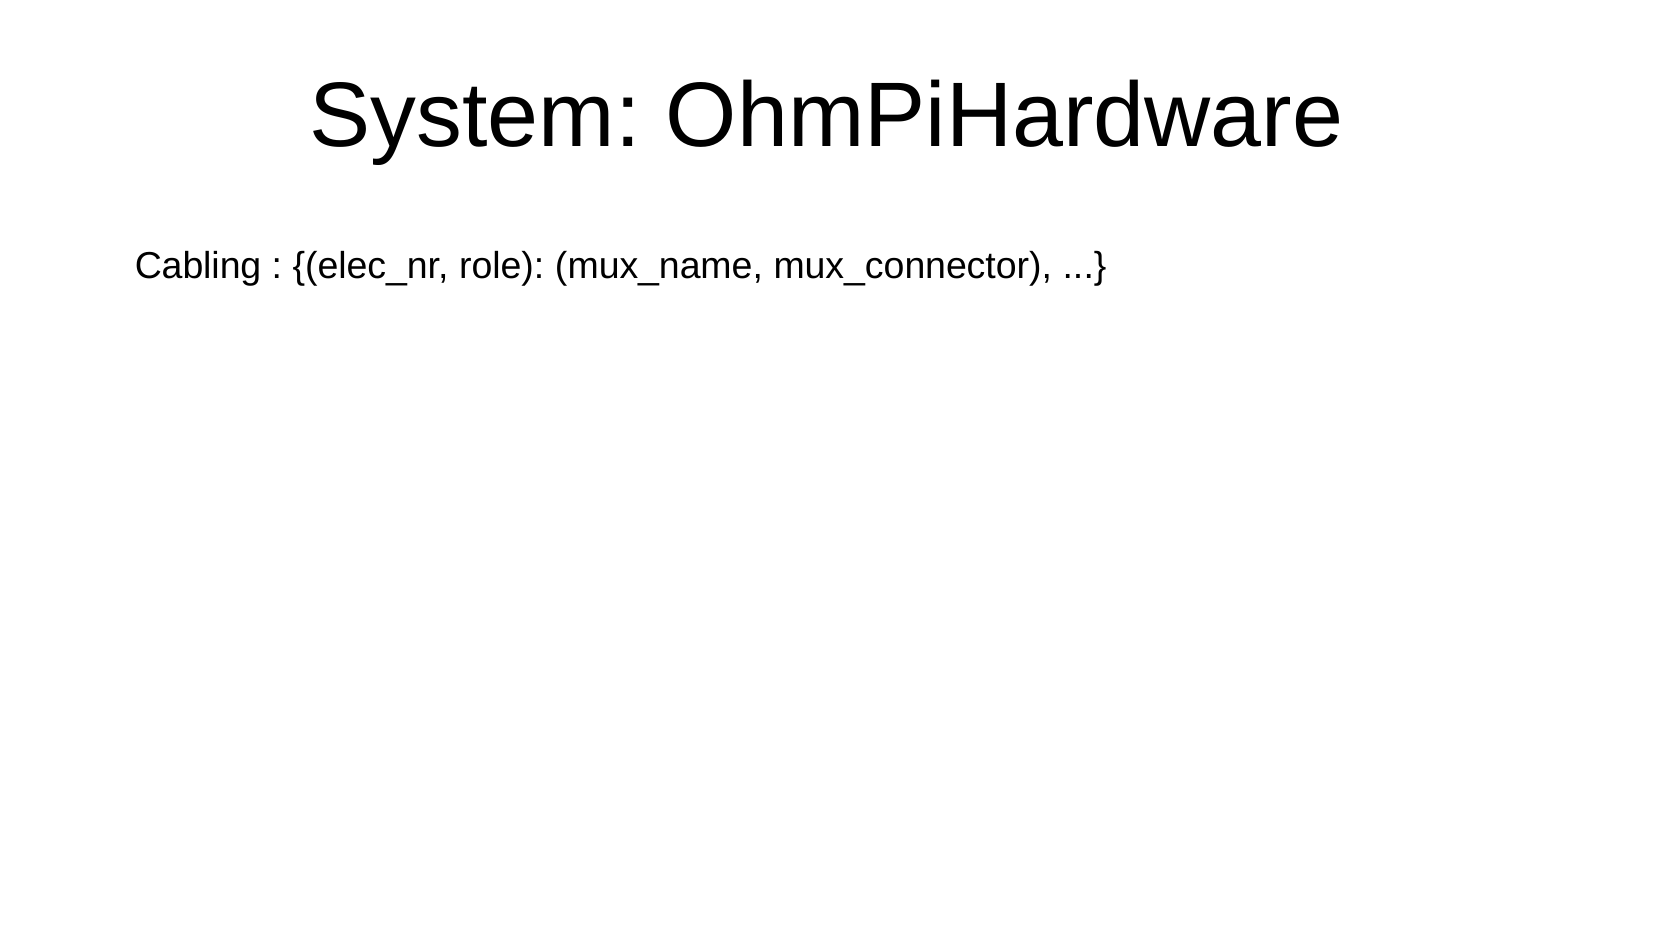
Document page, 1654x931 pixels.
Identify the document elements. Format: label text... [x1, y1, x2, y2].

title System: OhmPiHardware [82, 37, 1571, 193]
text_box Cabling : {(elec_nr, role): (mux_name, mux_connector), ...} [120, 237, 1122, 295]
